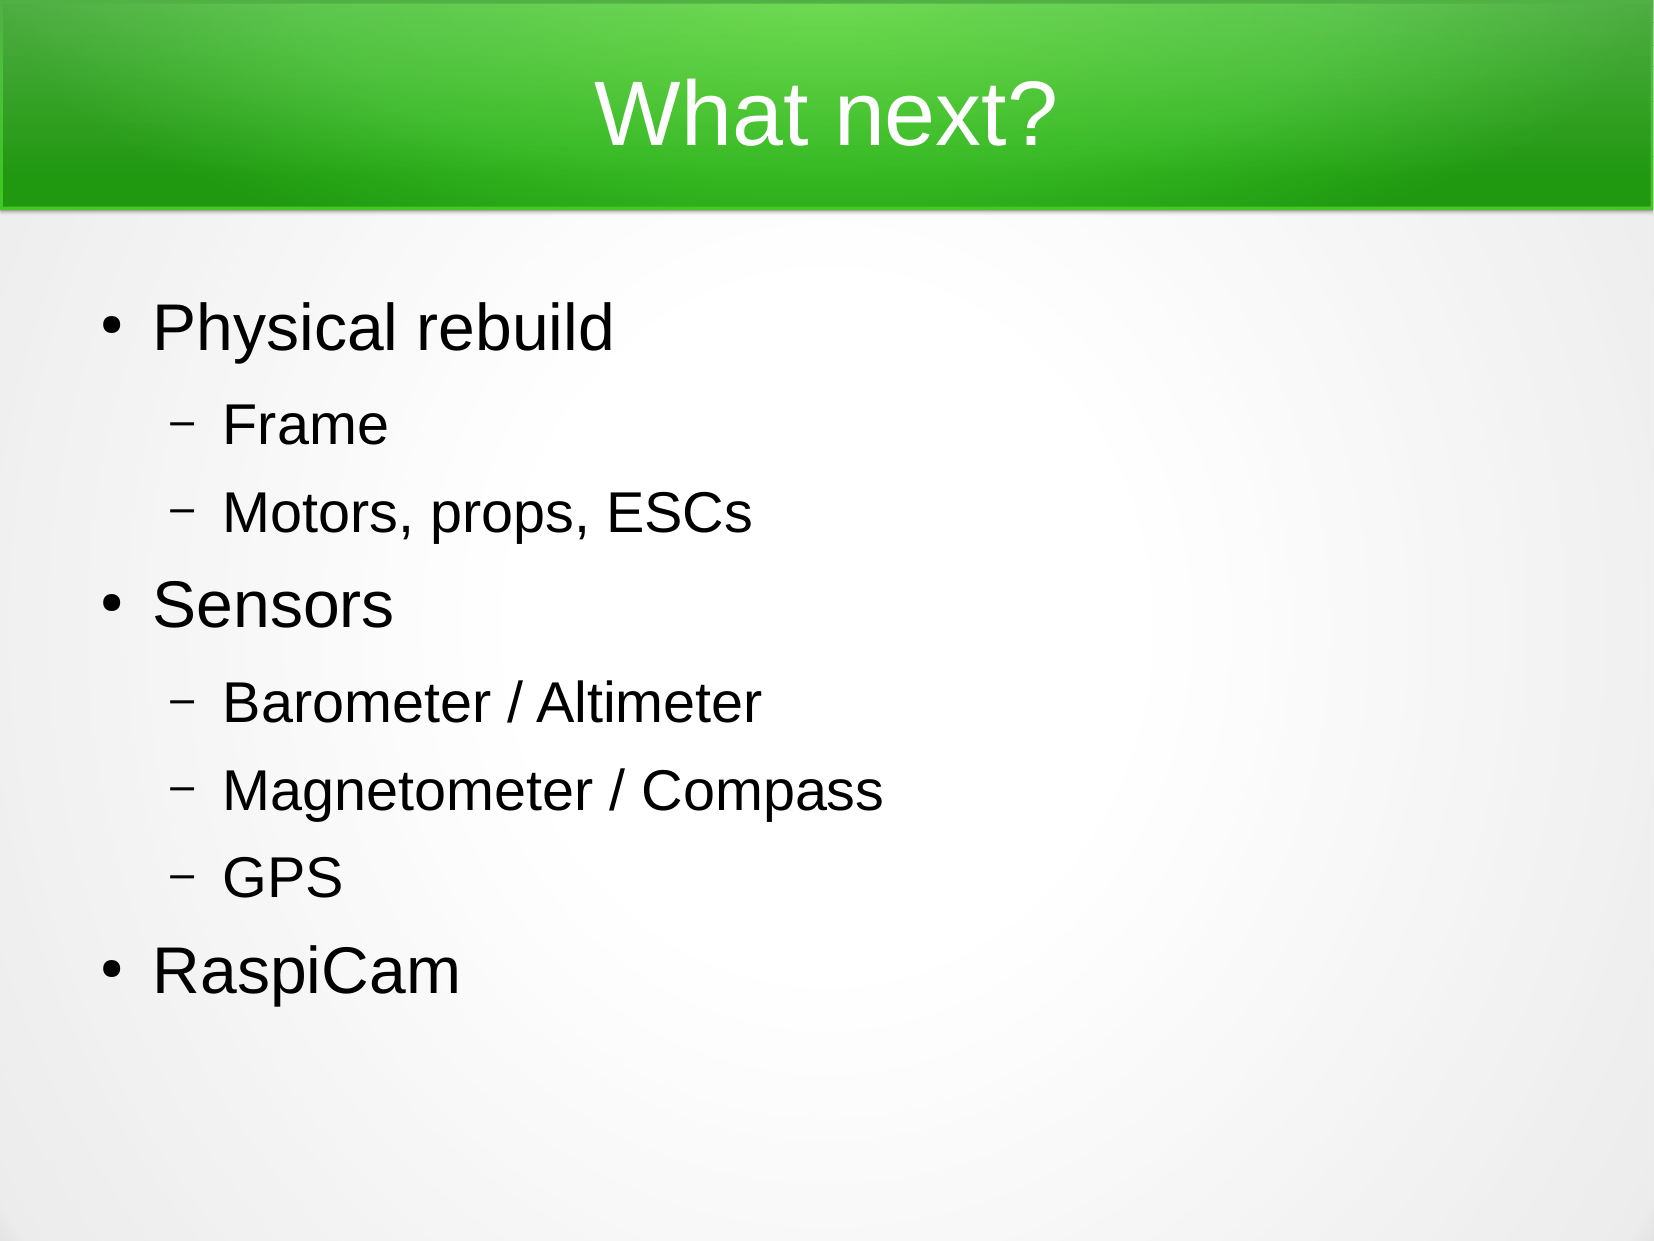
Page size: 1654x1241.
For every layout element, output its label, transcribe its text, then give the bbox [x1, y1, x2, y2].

title What next? [82, 49, 1571, 179]
list Physical rebuild Frame Motors, props, ESCs Sensors Barometer / Altimeter Magnetometer / Compass GPS RaspiCam [82, 290, 1538, 1010]
